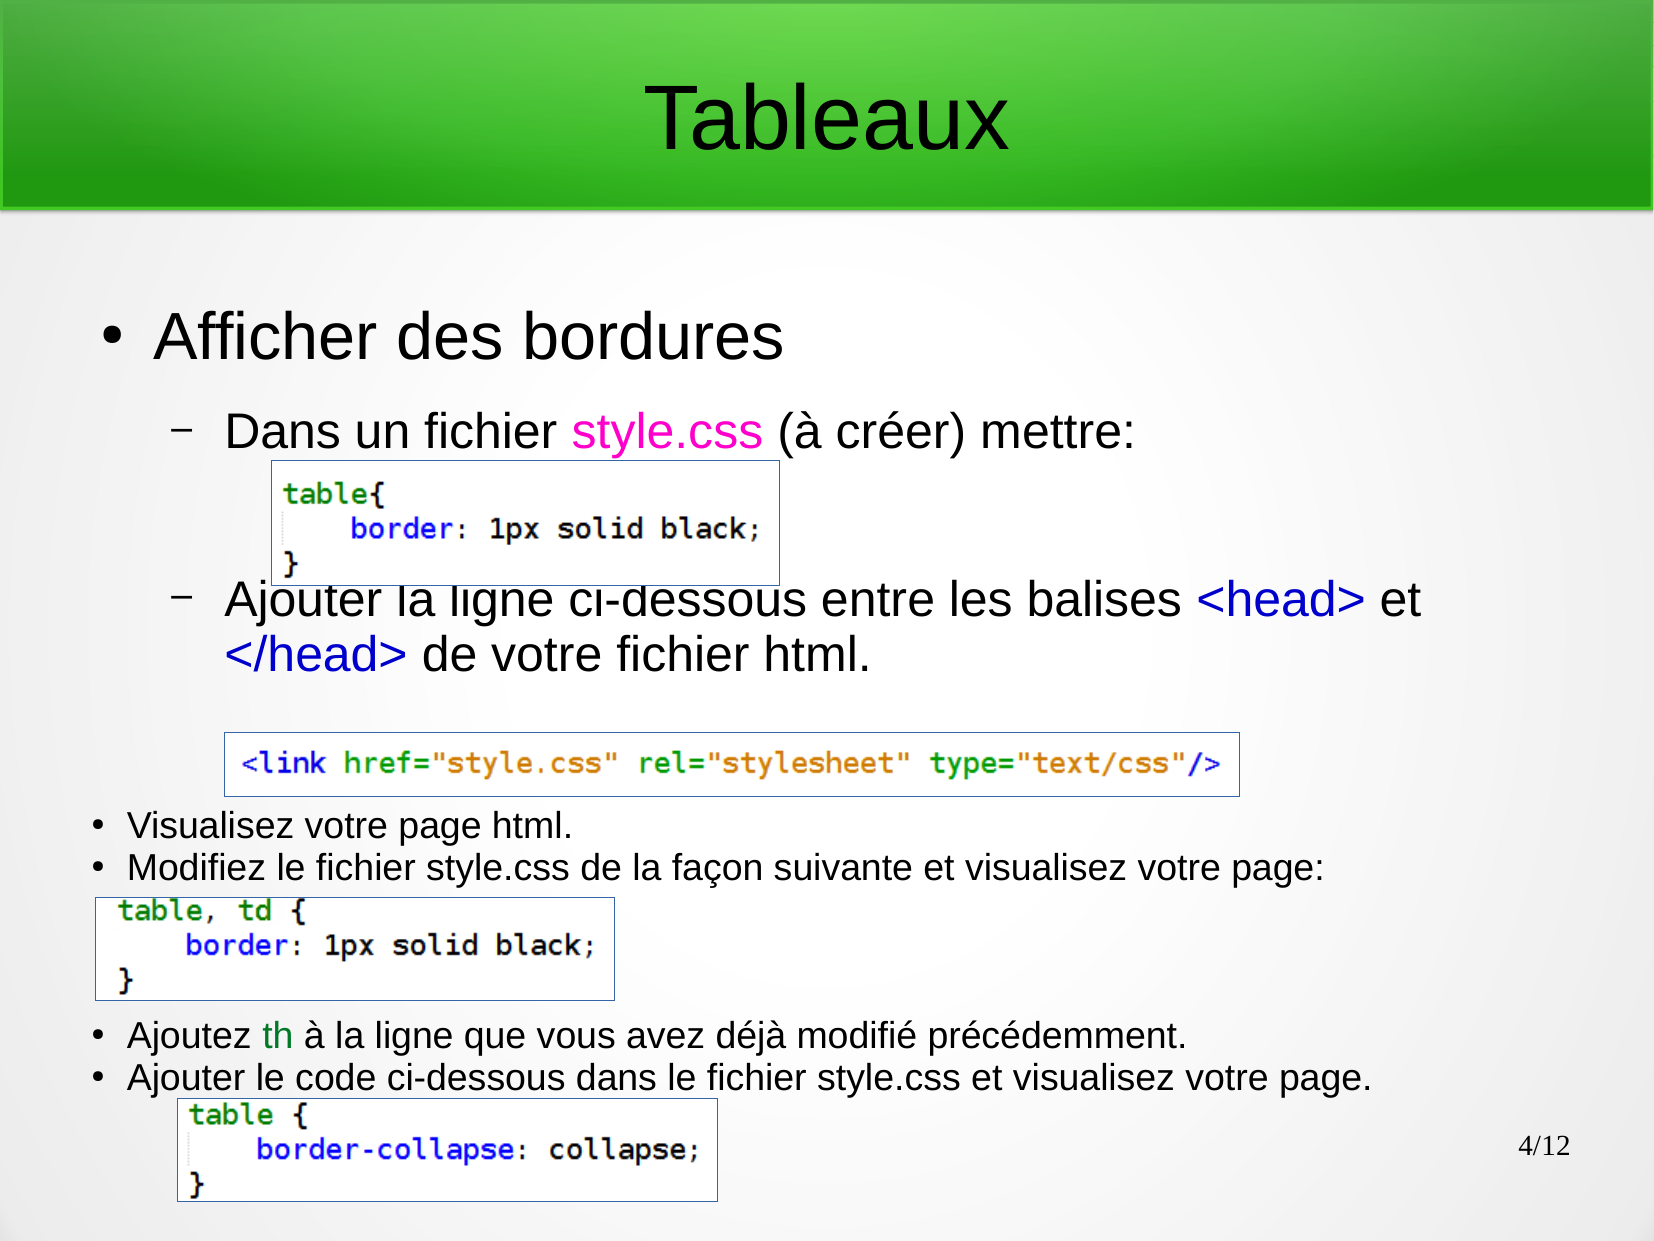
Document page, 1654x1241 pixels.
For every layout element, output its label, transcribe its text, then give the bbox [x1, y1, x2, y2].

title Tableaux [82, 47, 1571, 189]
picture [177, 1098, 718, 1202]
text_box Visualisez votre page html. Modifiez le fichier style.css de la façon suivante et visualisez votre page: Ajoutez th à la ligne que vous avez déjà modifié précédemment. Ajouter le code ci-dessous dans le fichier style.css et visualisez votre page. [76, 797, 1400, 1106]
picture [95, 897, 615, 1001]
picture [271, 460, 780, 586]
list Afficher des bordures Dans un fichier style.css (à créer) mettre: Ajouter la ligne ci-dessous entre les balises <head> et </head> de votre fichier html. [82, 299, 1571, 1019]
picture [224, 732, 1240, 797]
